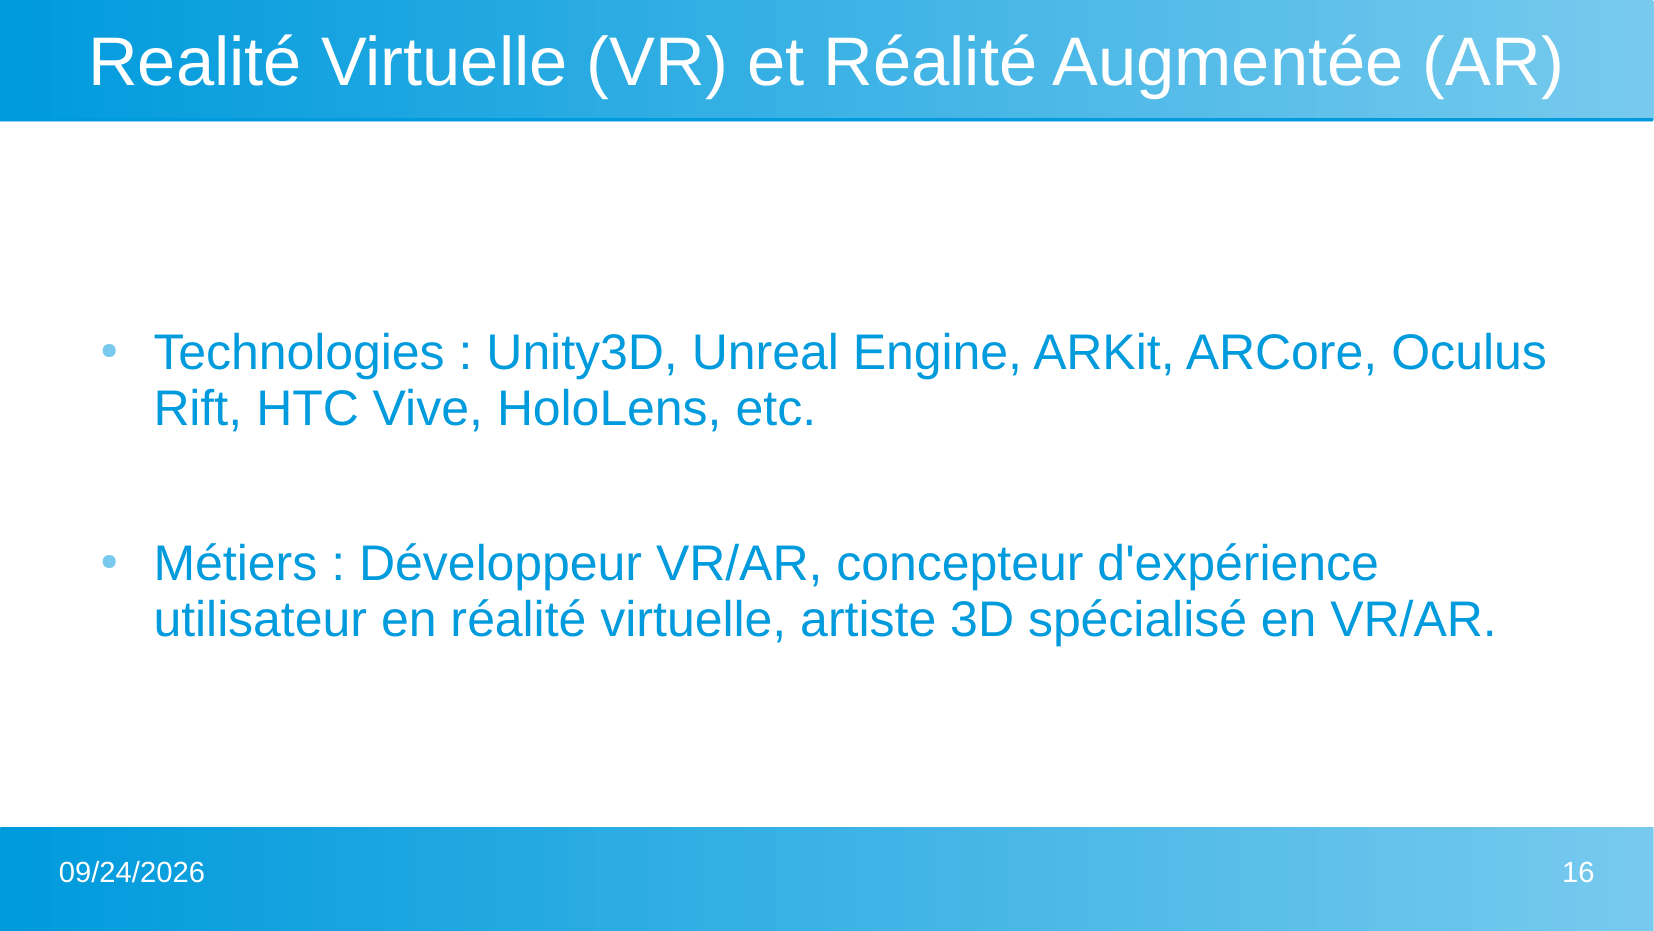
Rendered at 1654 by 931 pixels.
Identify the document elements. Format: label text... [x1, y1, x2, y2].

list Technologies : Unity3D, Unreal Engine, ARKit, ARCore, Oculus Rift, HTC Vive, HoloLens, etc. Métiers : Développeur VR/AR, concepteur d'expérience utilisateur en réalité virtuelle, artiste 3D spécialisé en VR/AR. [82, 323, 1571, 864]
title Realité Virtuelle (VR) et Réalité Augmentée (AR) [82, 0, 1571, 165]
